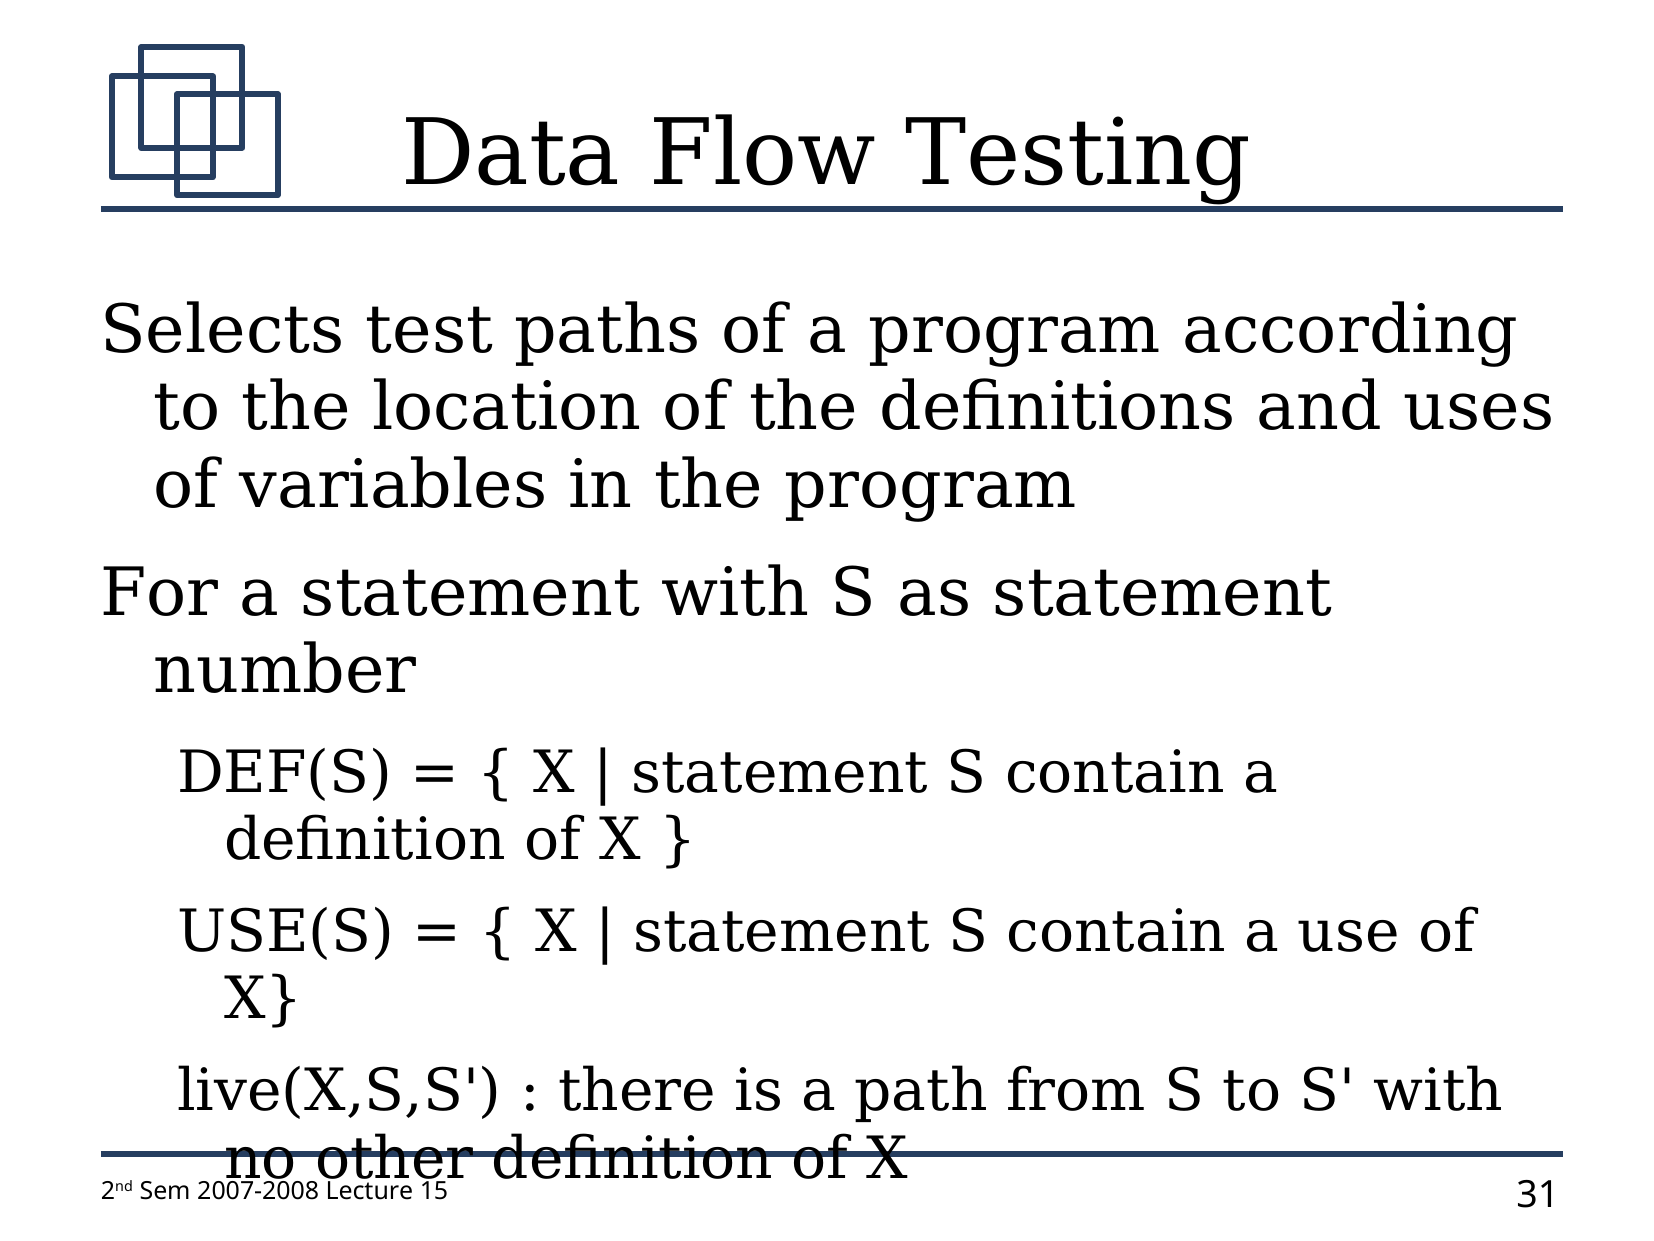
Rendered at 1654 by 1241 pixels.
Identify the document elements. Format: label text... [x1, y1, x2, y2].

title Data Flow Testing [82, 49, 1571, 257]
list Selects test paths of a program according to the location of the definitions and uses of variables in the program For a statement with S as statement number DEF(S) = { X | statement S contain a definition of X } USE(S) = { X | statement S contain a use of X} live(X,S,S') : there is a path from S to S' with no other definition of X [82, 290, 1571, 1192]
